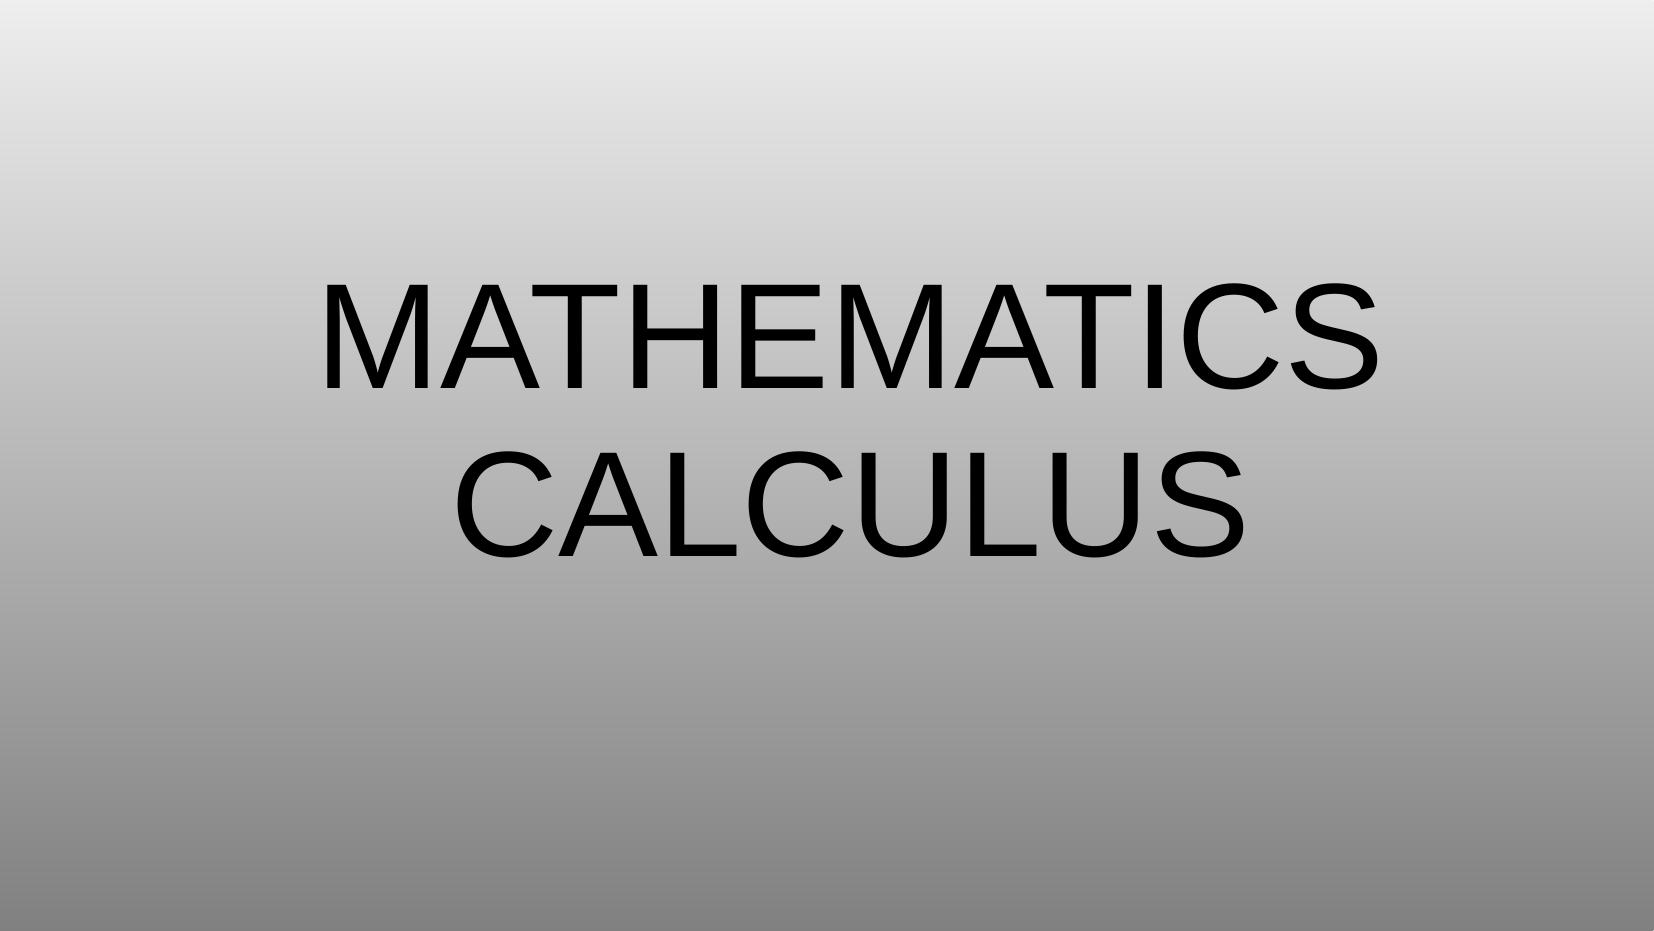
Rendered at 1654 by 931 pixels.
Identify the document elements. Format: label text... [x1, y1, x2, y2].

title MATHEMATICS CALCULUS [106, 252, 1595, 588]
